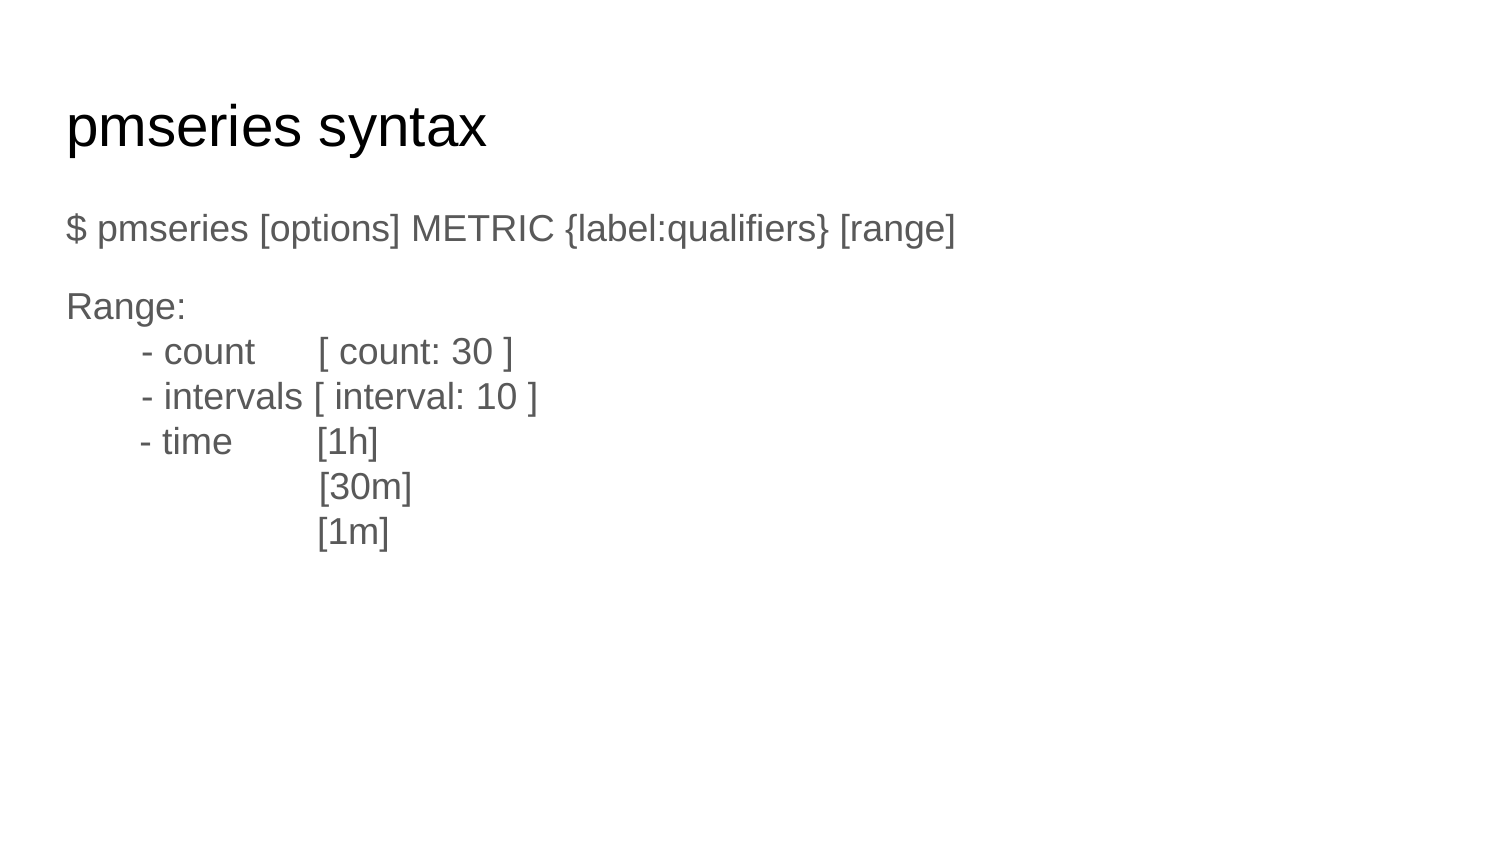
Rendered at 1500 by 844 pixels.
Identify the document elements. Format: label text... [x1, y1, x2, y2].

title pmseries syntax [51, 72, 1449, 167]
list $ pmseries [options] METRIC {label:qualifiers} [range] Range: - count [ count: 30 ] - intervals [ interval: 10 ] - time [1h] [30m] [1m] [51, 189, 1449, 750]
